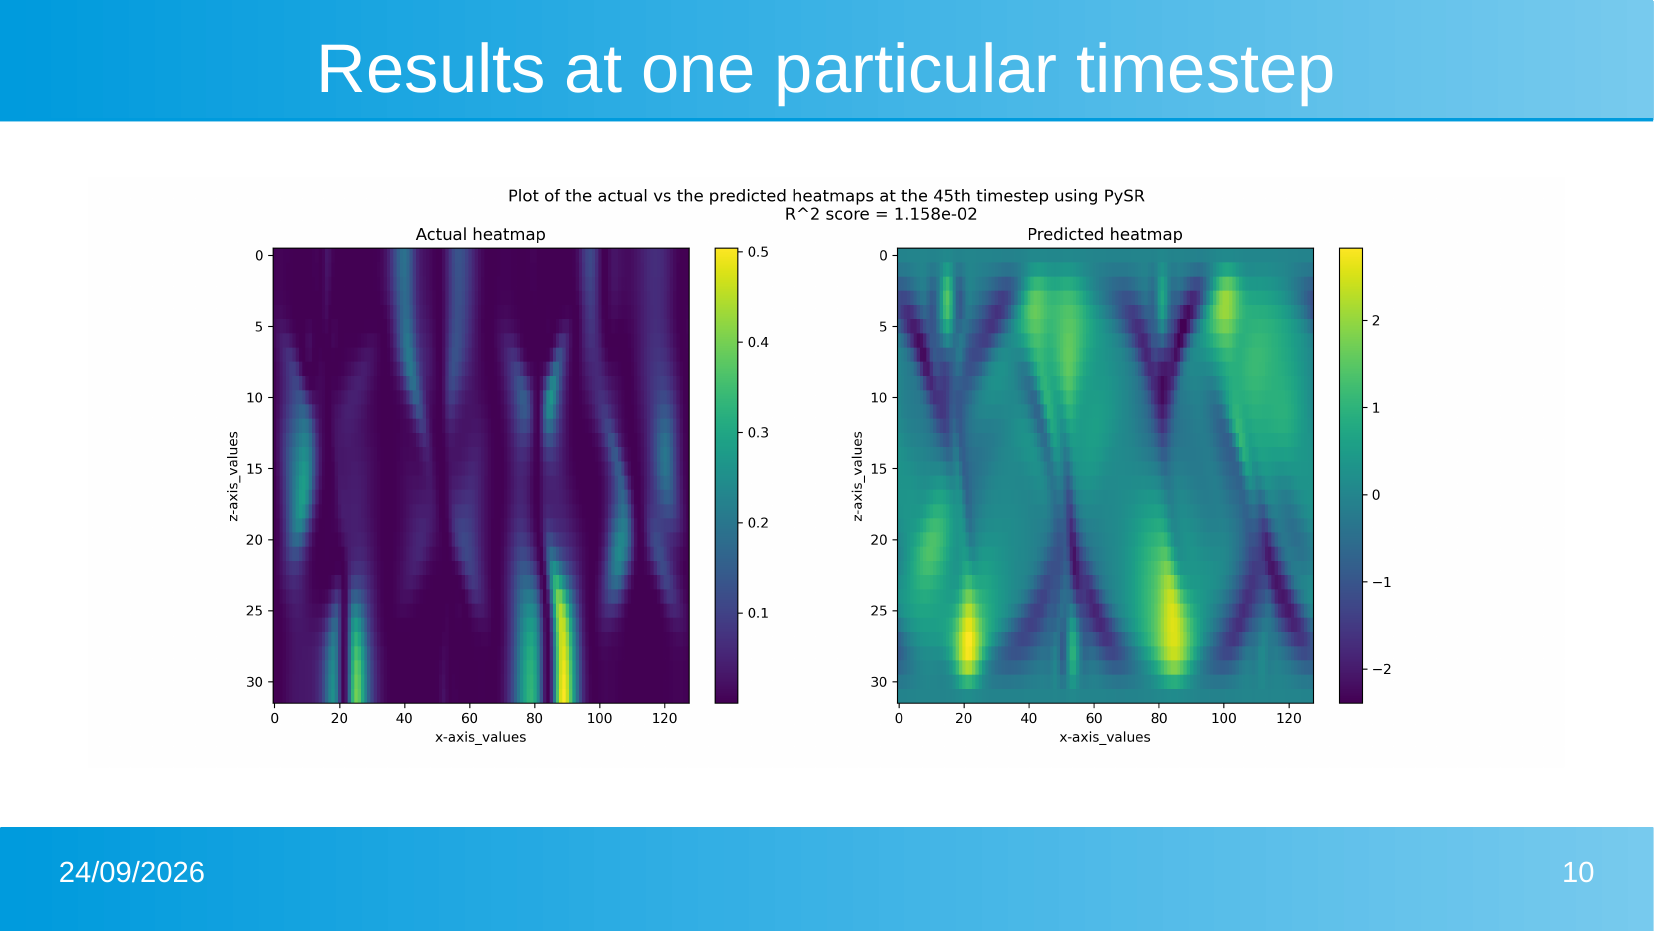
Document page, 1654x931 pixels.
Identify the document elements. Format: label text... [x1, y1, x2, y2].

picture [88, 177, 1565, 768]
title Results at one particular timestep [59, 29, 1595, 108]
